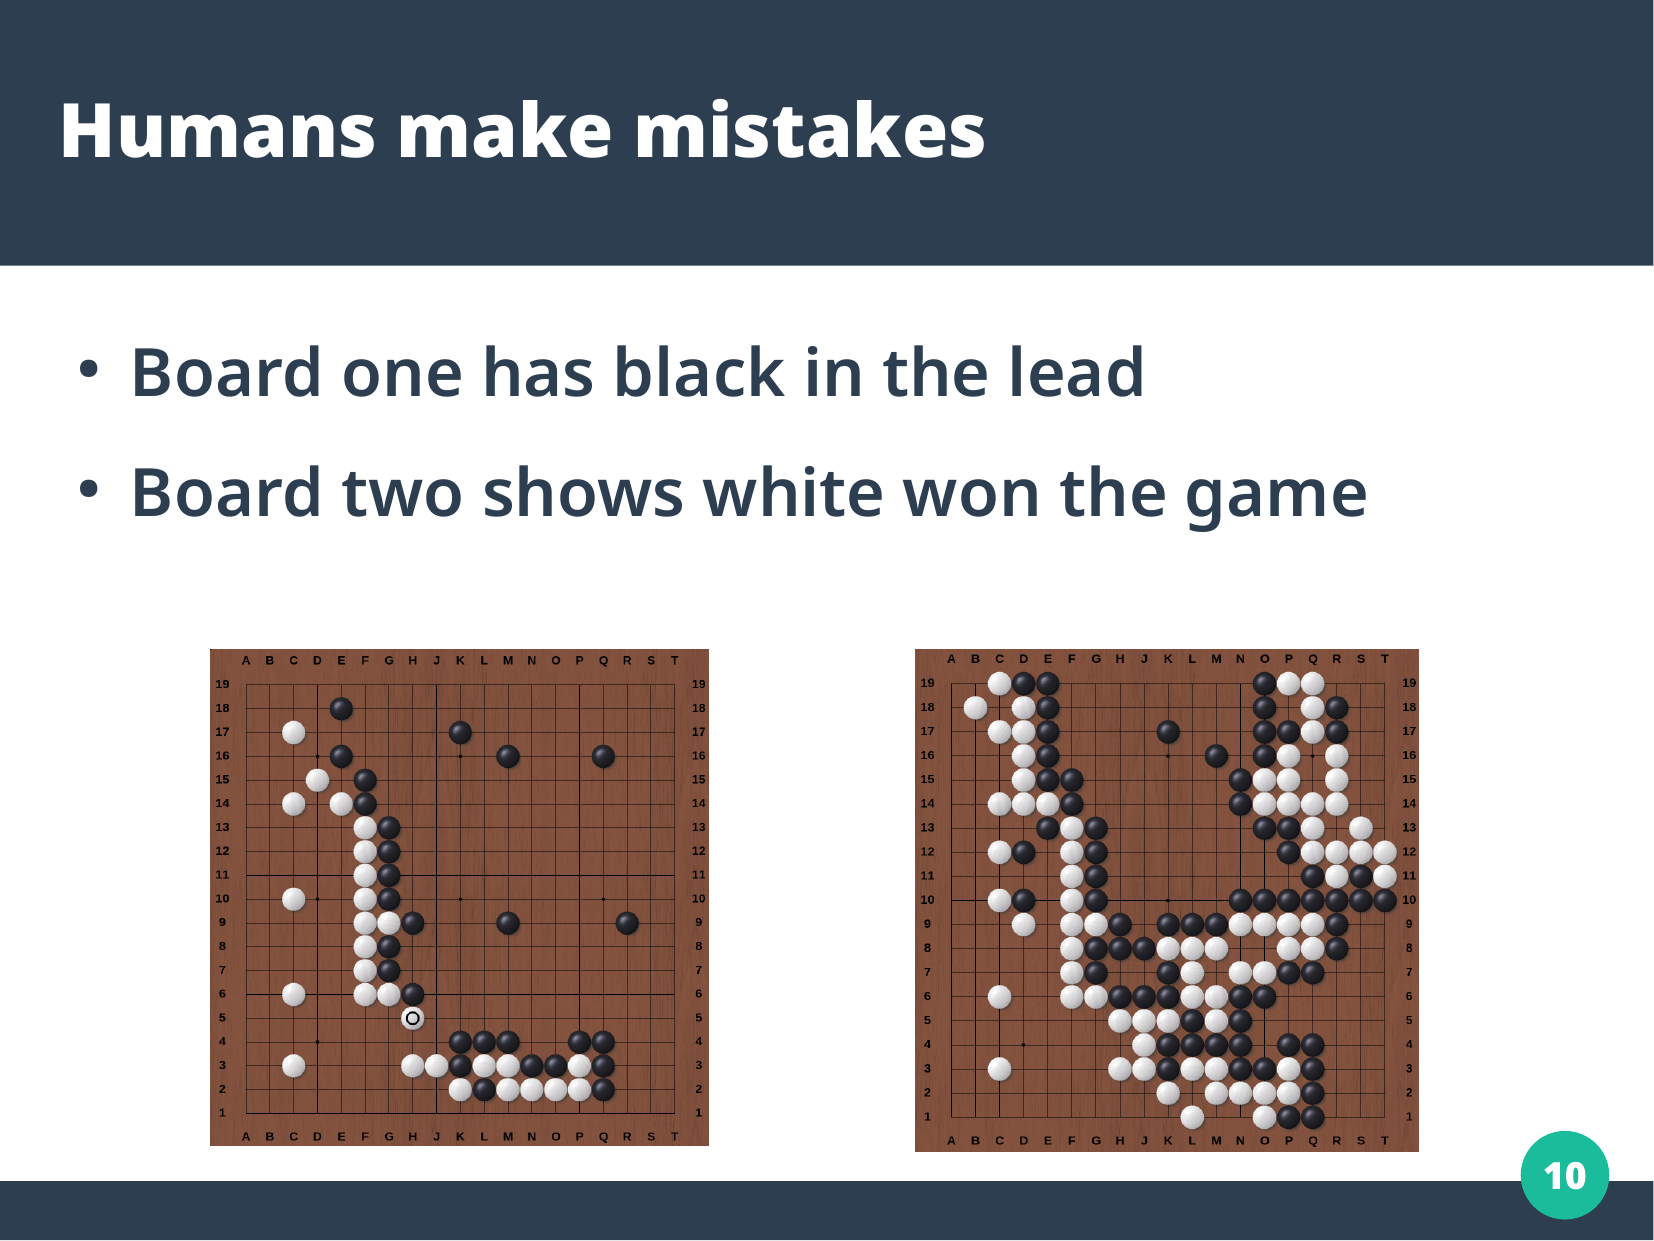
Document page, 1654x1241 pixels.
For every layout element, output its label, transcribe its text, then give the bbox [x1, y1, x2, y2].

list Board one has black in the lead Board two shows white won the game [59, 324, 1595, 1152]
picture [210, 649, 709, 1146]
picture [915, 649, 1419, 1152]
title Humans make mistakes [59, 49, 1595, 207]
